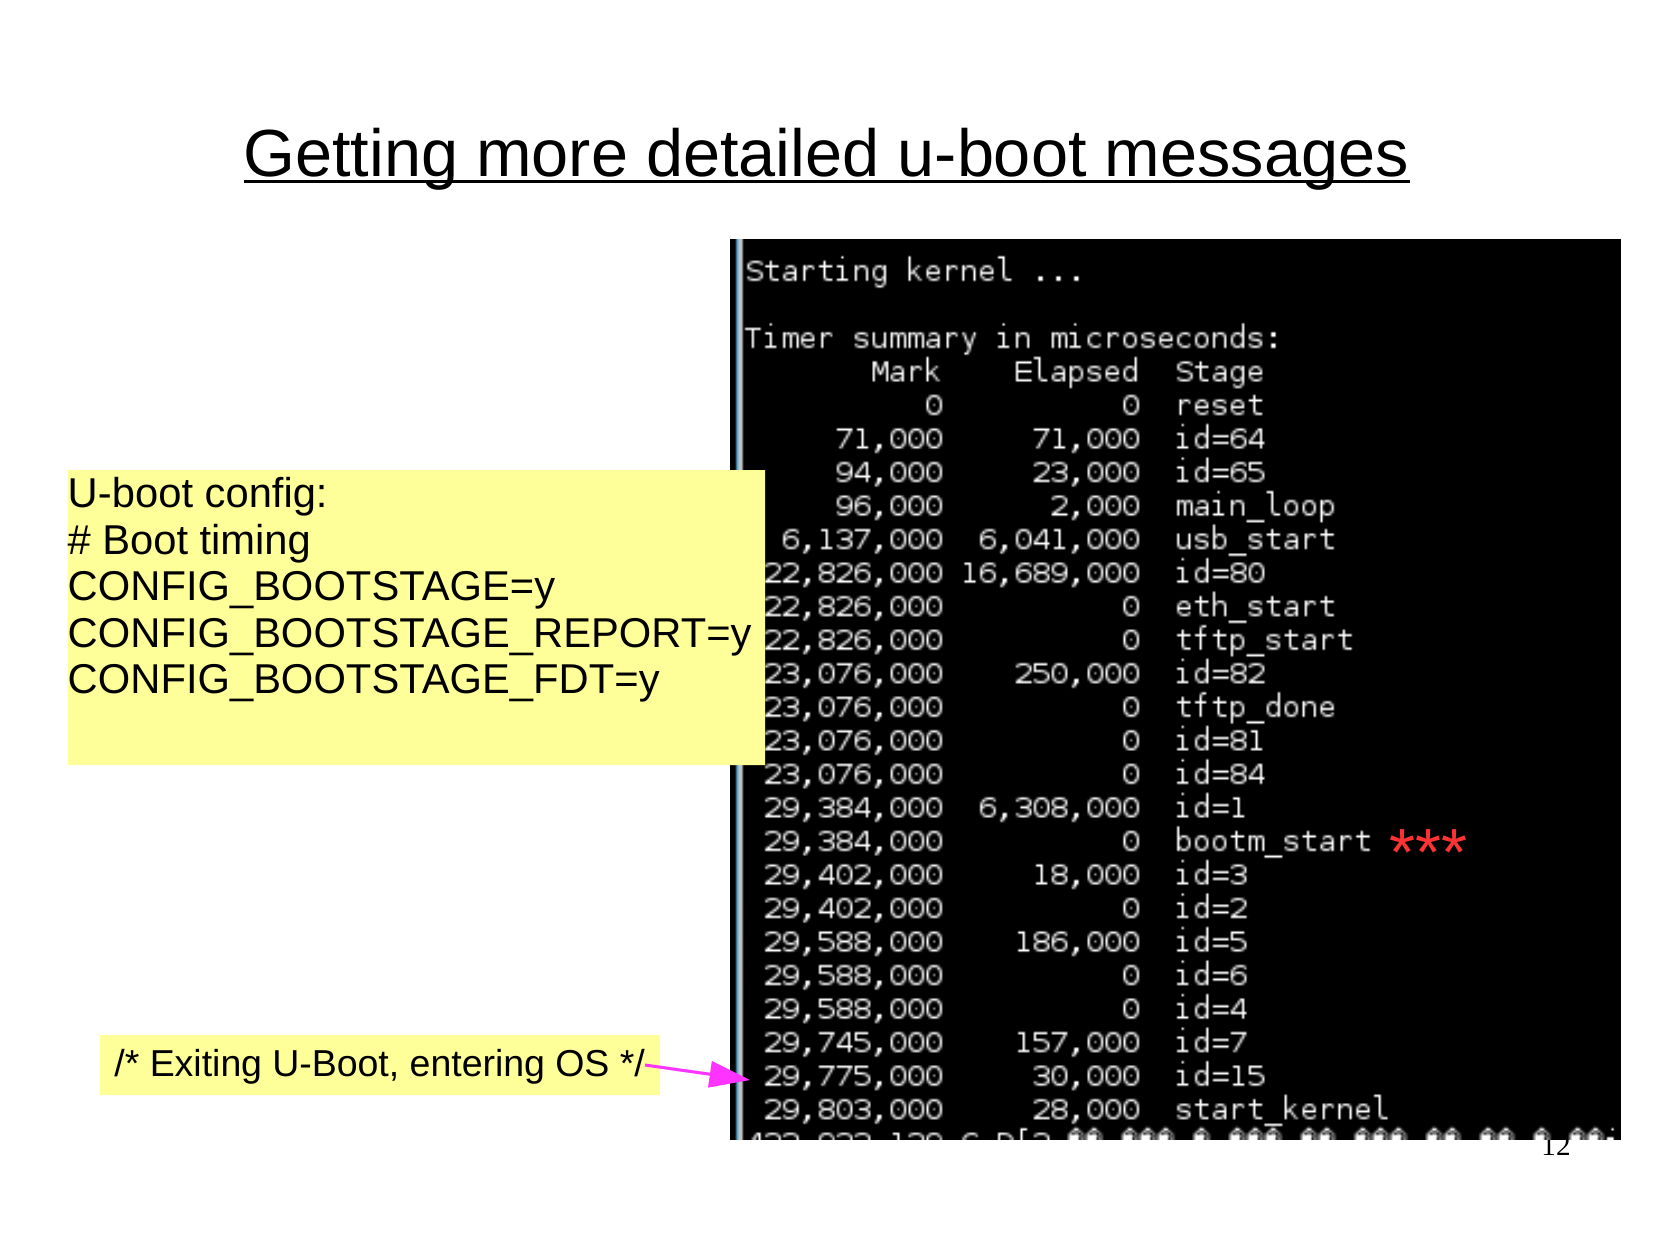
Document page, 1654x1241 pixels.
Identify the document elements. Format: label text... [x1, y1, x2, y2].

list U-boot config: # Boot timing CONFIG_BOOTSTAGE=y CONFIG_BOOTSTAGE_REPORT=y CONFIG_BOOTSTAGE_FDT=y [67, 470, 766, 766]
picture [730, 239, 1621, 1141]
title Getting more detailed u-boot messages [82, 49, 1571, 257]
text_box /* Exiting U-Boot, entering OS */ [99, 1035, 661, 1096]
text_box *** [1371, 804, 1486, 901]
